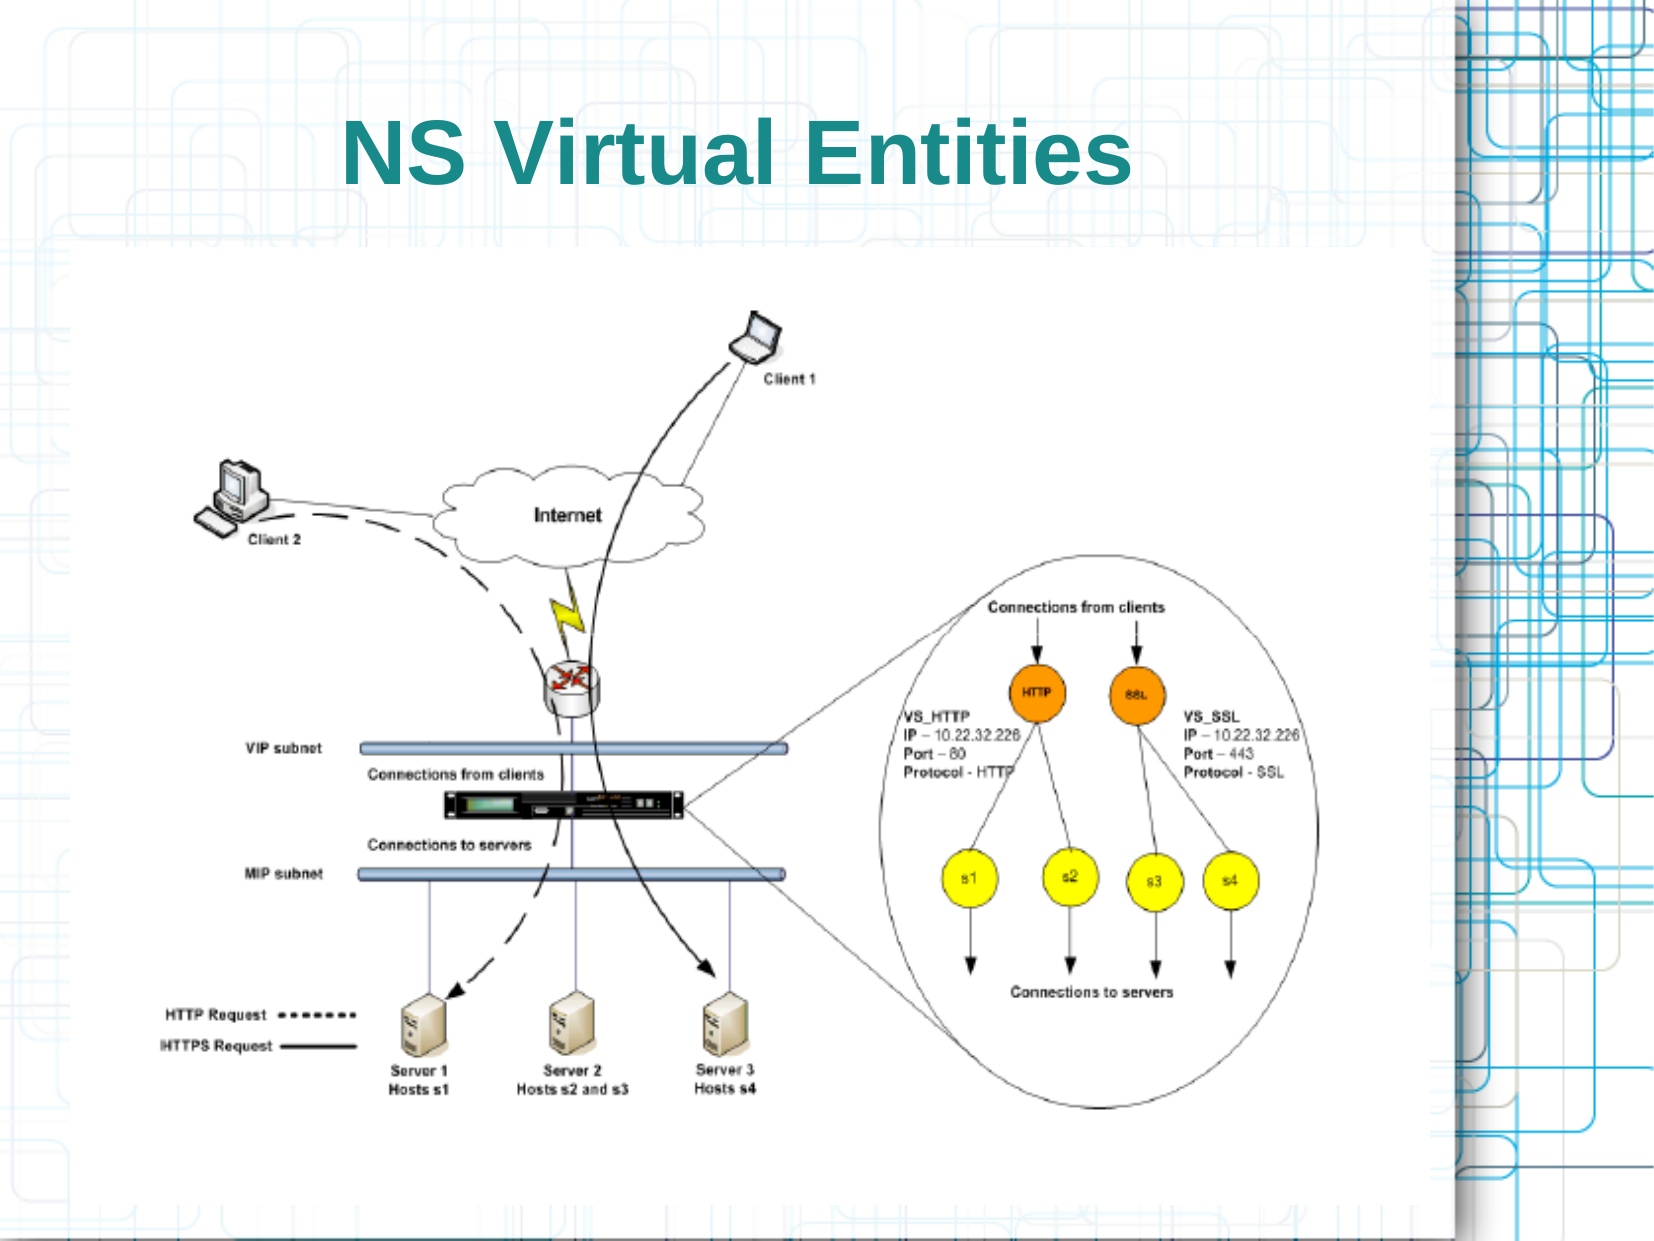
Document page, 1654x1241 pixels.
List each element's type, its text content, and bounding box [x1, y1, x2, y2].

picture [0, 0, 1654, 1241]
title NS Virtual Entities [59, 49, 1418, 257]
